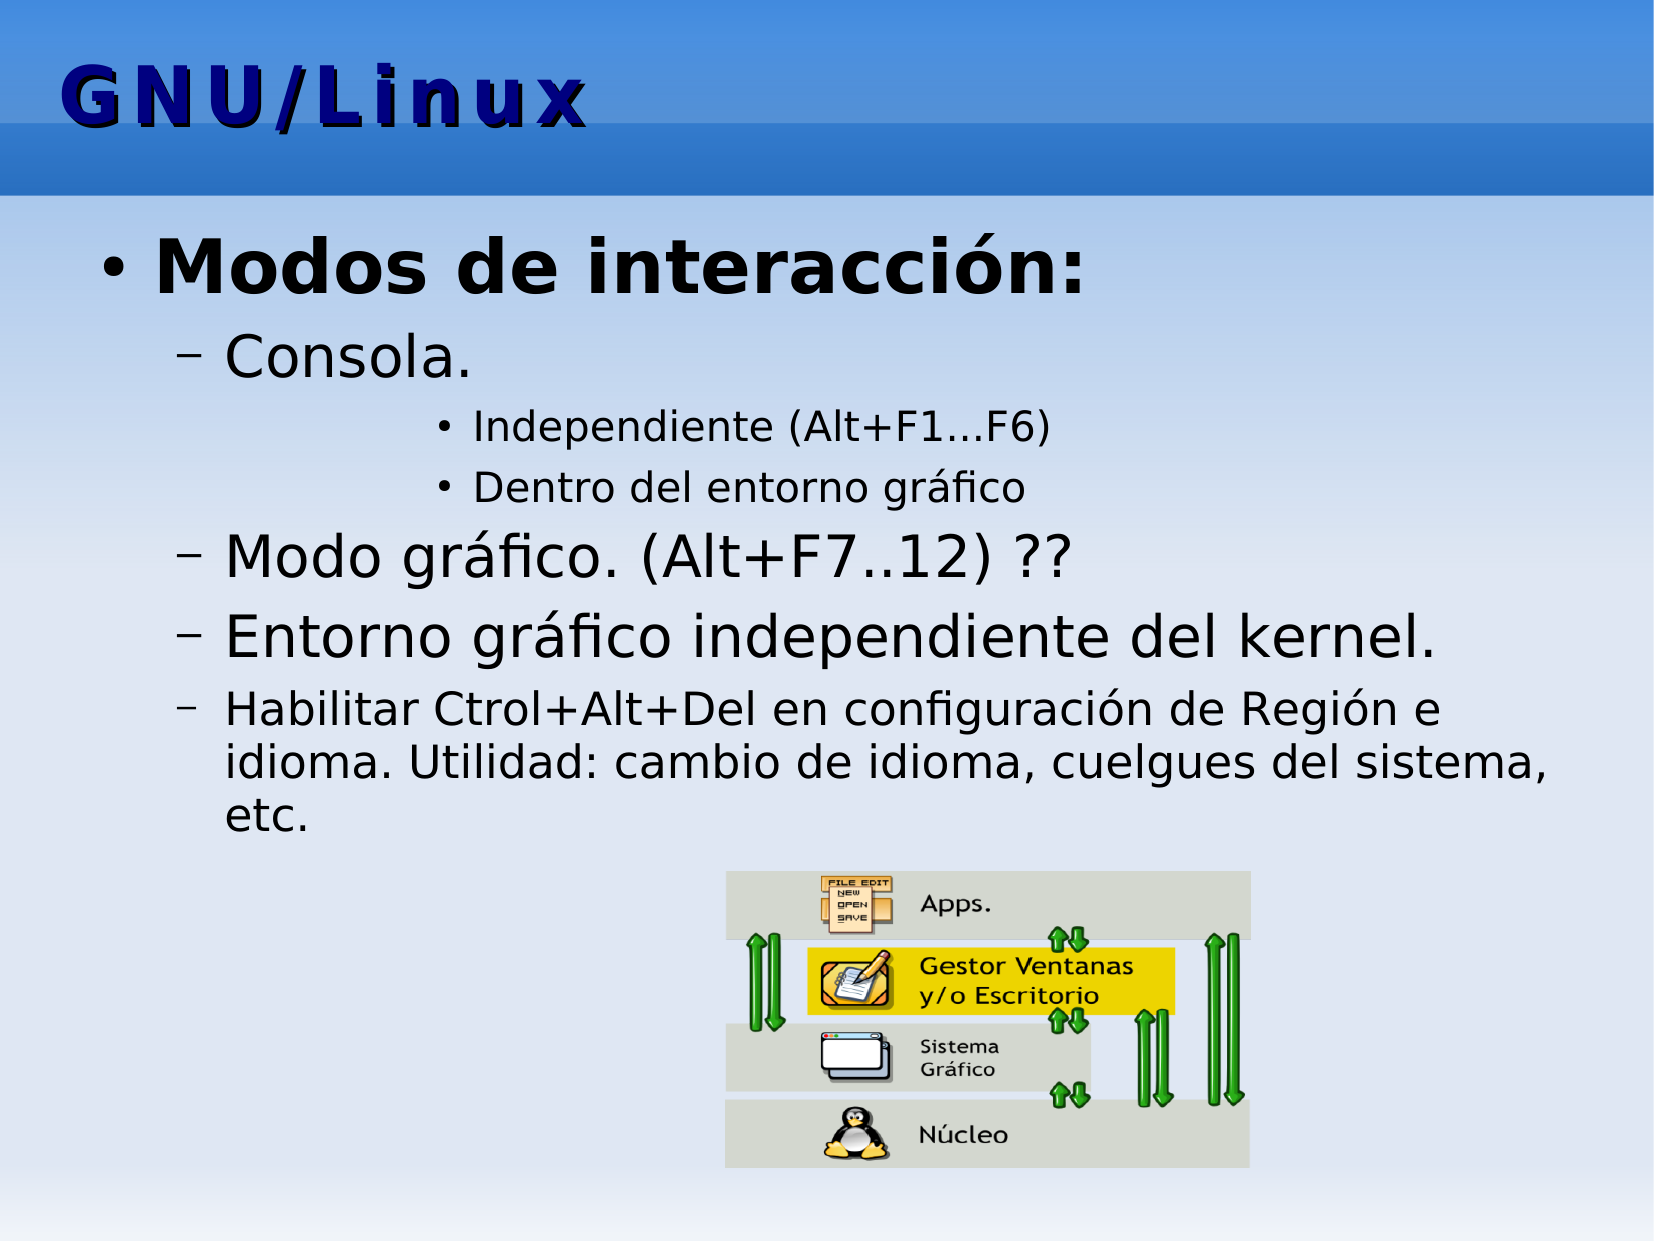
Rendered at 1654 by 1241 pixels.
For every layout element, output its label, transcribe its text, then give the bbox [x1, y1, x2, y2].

title GNU/Linux [59, 29, 1654, 163]
picture [0, 0, 1654, 1241]
list Modos de interacción: Consola. Independiente (Alt+F1...F6) Dentro del entorno gráfico Modo gráfico. (Alt+F7..12) ?? Entorno gráfico independiente del kernel. Habilitar Ctrol+Alt+Del en configuración de Región e idioma. Utilidad: cambio de idioma, cuelgues del sistema, etc. [82, 224, 1625, 1083]
